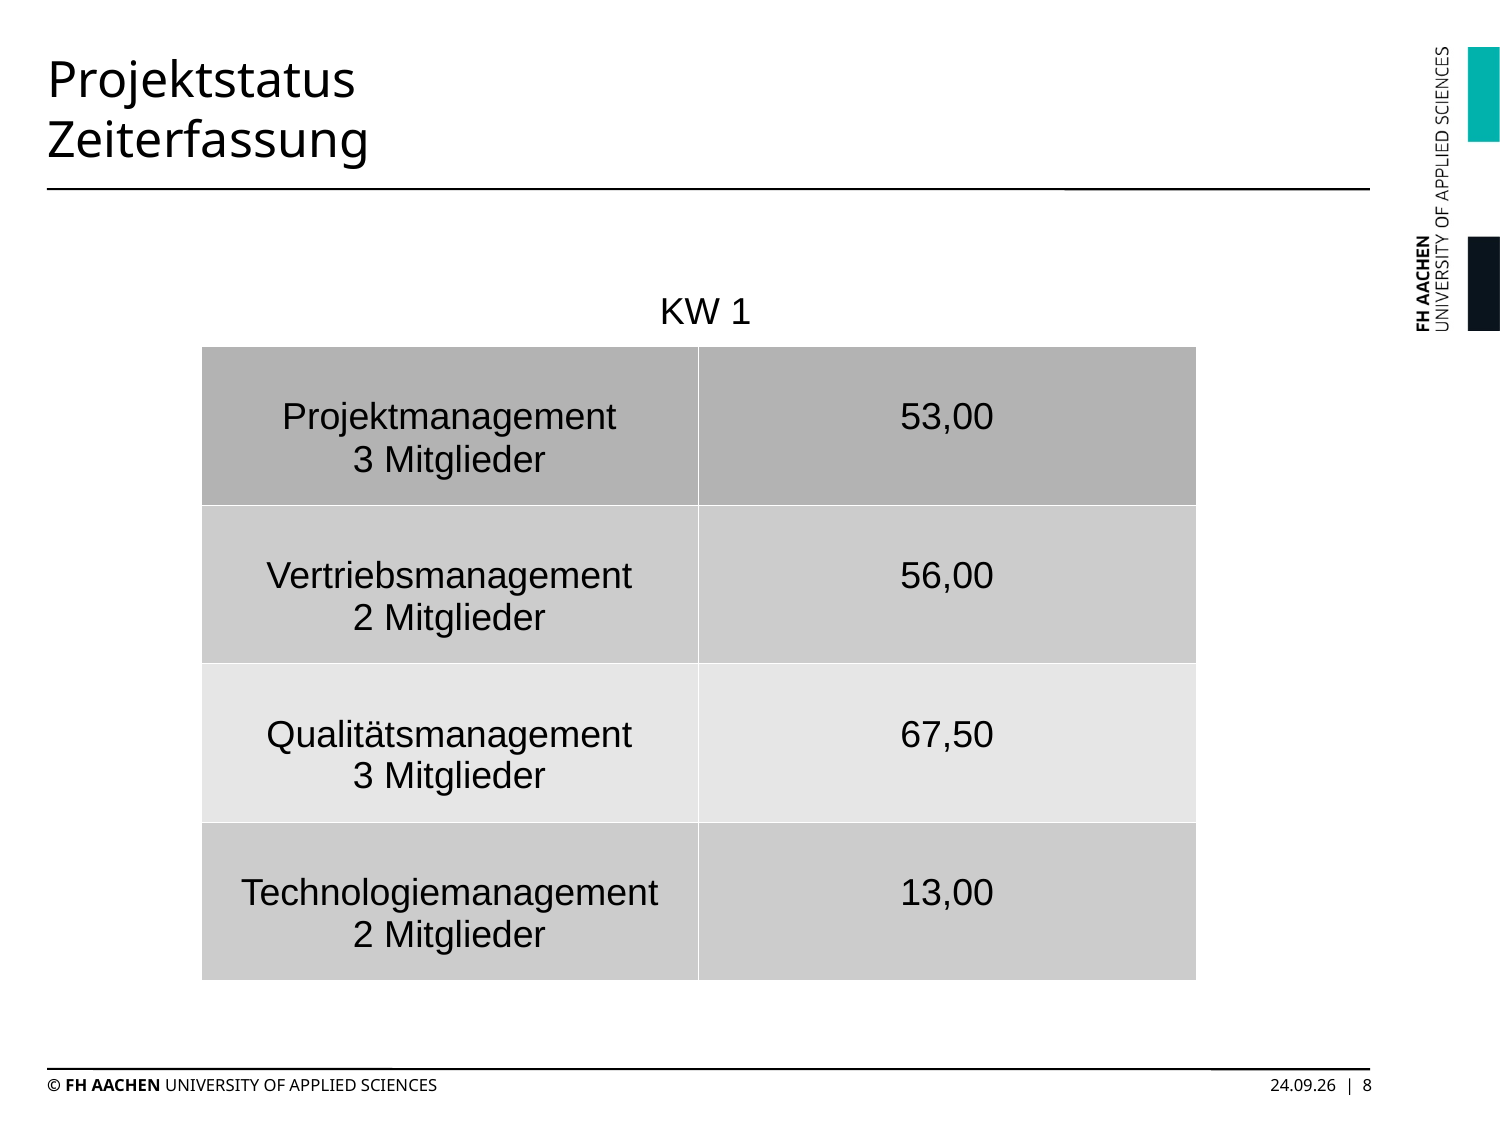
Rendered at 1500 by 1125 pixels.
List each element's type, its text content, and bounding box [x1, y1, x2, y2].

table_cell 67,50 [699, 664, 1196, 822]
text_box KW 1 [215, 283, 1196, 341]
table_cell Qualitätsmanagement 3 Mitglieder [202, 664, 698, 822]
table_cell Vertriebsmanagement 2 Mitglieder [202, 506, 698, 663]
table_header Projektmanagement 3 Mitglieder [202, 347, 698, 505]
table_cell Technologiemanagement 2 Mitglieder [202, 823, 698, 980]
table_header 53,00 [699, 347, 1196, 505]
picture [1404, 47, 1500, 331]
title Projektstatus Zeiterfassung [47, 47, 1370, 166]
table_cell 56,00 [699, 506, 1196, 663]
table_cell 13,00 [699, 823, 1196, 980]
